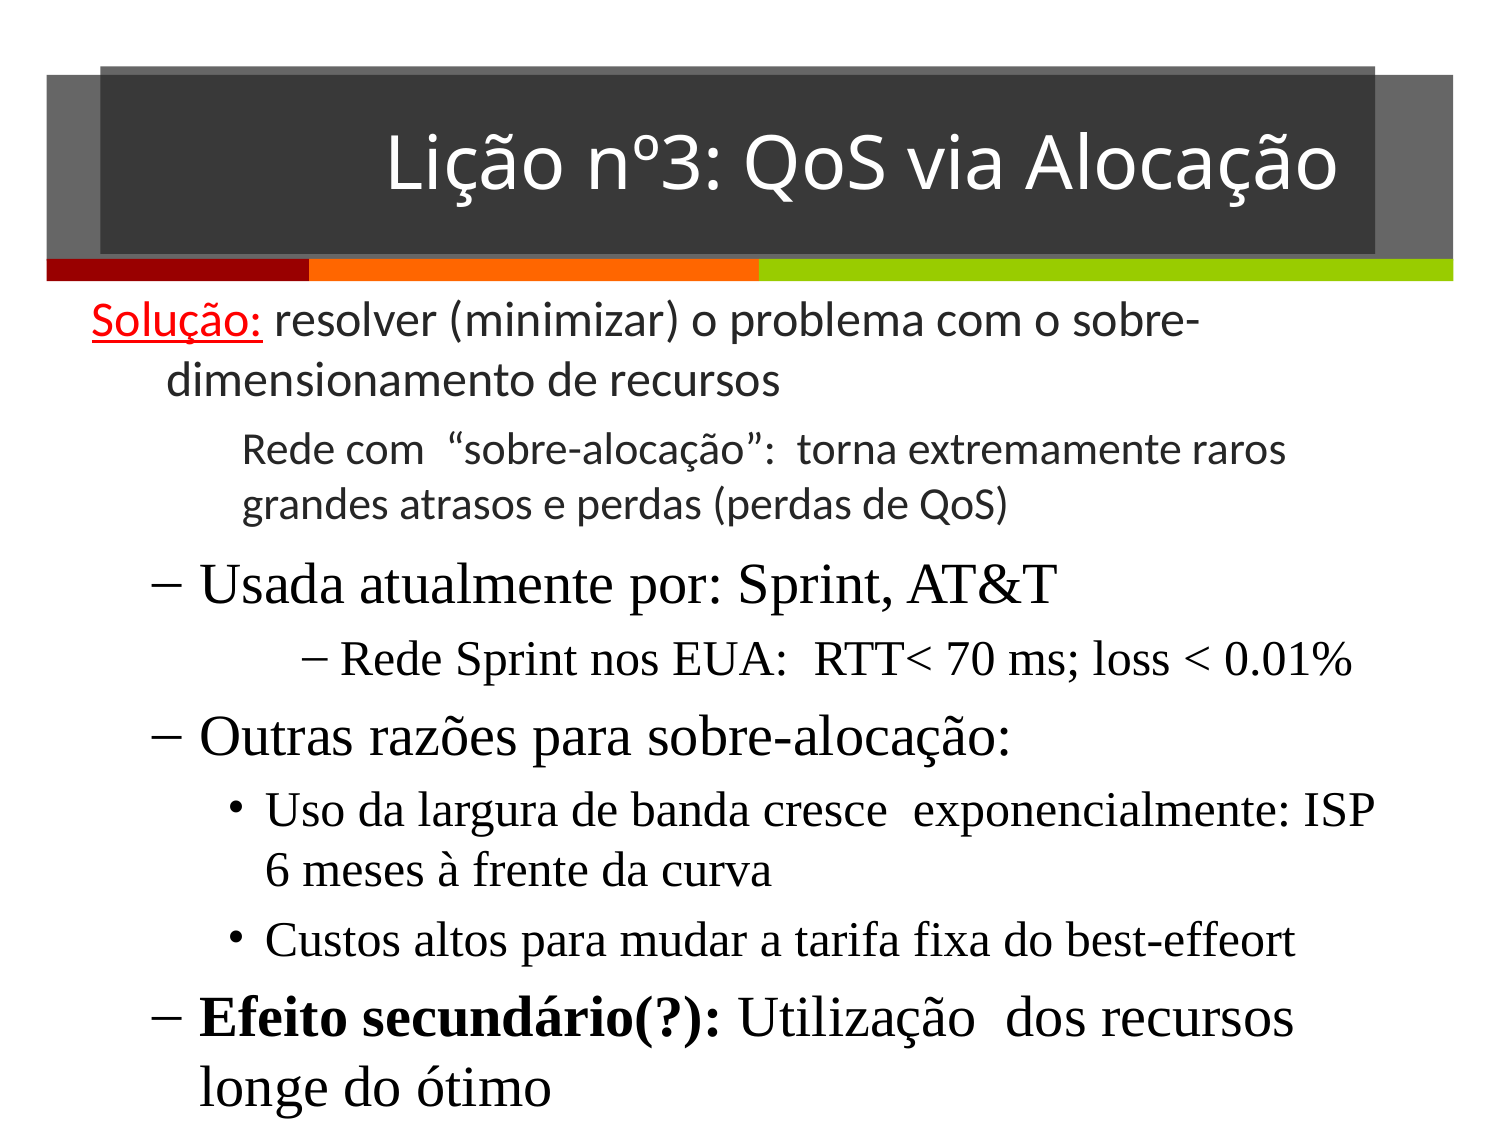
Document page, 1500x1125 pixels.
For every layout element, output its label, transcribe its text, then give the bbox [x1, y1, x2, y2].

list Solução: resolver (minimizar) o problema com o sobre-dimensionamento de recursos Rede com “sobre-alocação”: torna extremamente raros grandes atrasos e perdas (perdas de QoS) [76, 278, 1441, 657]
text_box Usada atualmente por: Sprint, AT&T Rede Sprint nos EUA: RTT< 70 ms; loss < 0.01% Outras razões para sobre-alocação: Uso da largura de banda cresce exponencialmente: ISP 6 meses à frente da curva Custos altos para mudar a tarifa fixa do best-effeort Efeito secundário(?): Utilização dos recursos longe do ótimo [62, 537, 1427, 916]
title Lição nº3: QoS via Alocação [100, 66, 1376, 254]
